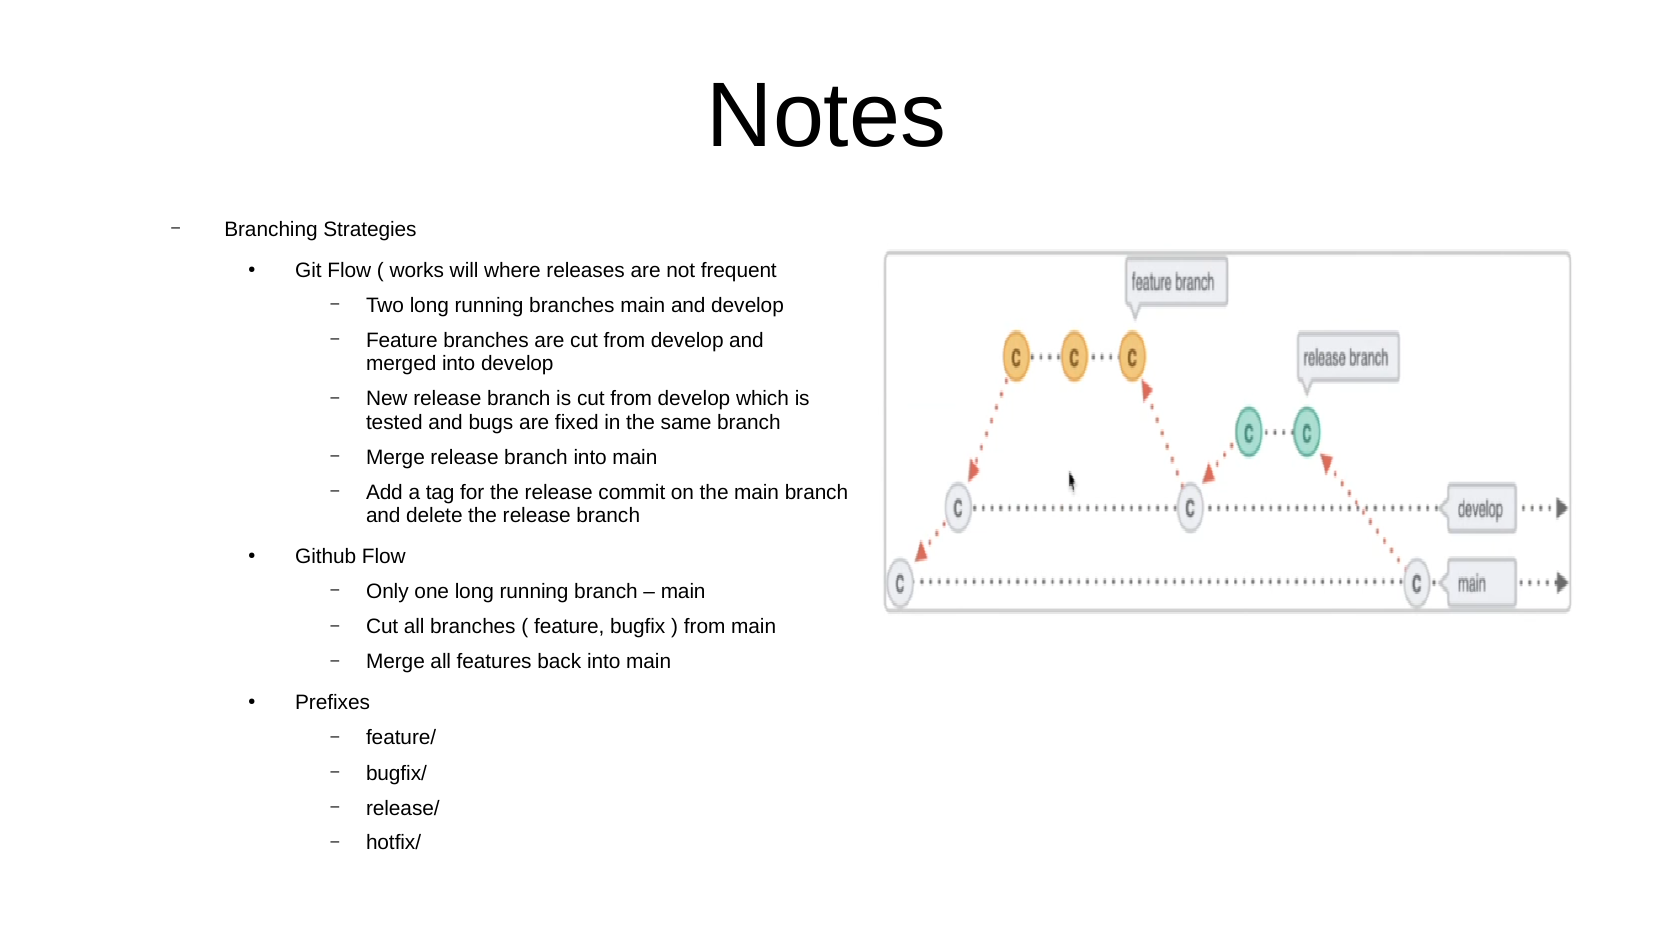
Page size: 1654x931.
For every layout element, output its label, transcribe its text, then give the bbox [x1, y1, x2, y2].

title Notes [82, 37, 1571, 193]
list Branching Strategies Git Flow ( works will where releases are not frequent Two long running branches main and develop Feature branches are cut from develop and merged into develop New release branch is cut from develop which is tested and bugs are fixed in the same branch Merge release branch into main Add a tag for the release commit on the main branch and delete the release branch Github Flow Only one long running branch – main Cut all branches ( feature, bugfix ) from main Merge all features back into main Prefixes feature/ bugfix/ release/ hotfix/ [82, 217, 1613, 901]
picture [876, 226, 1576, 638]
